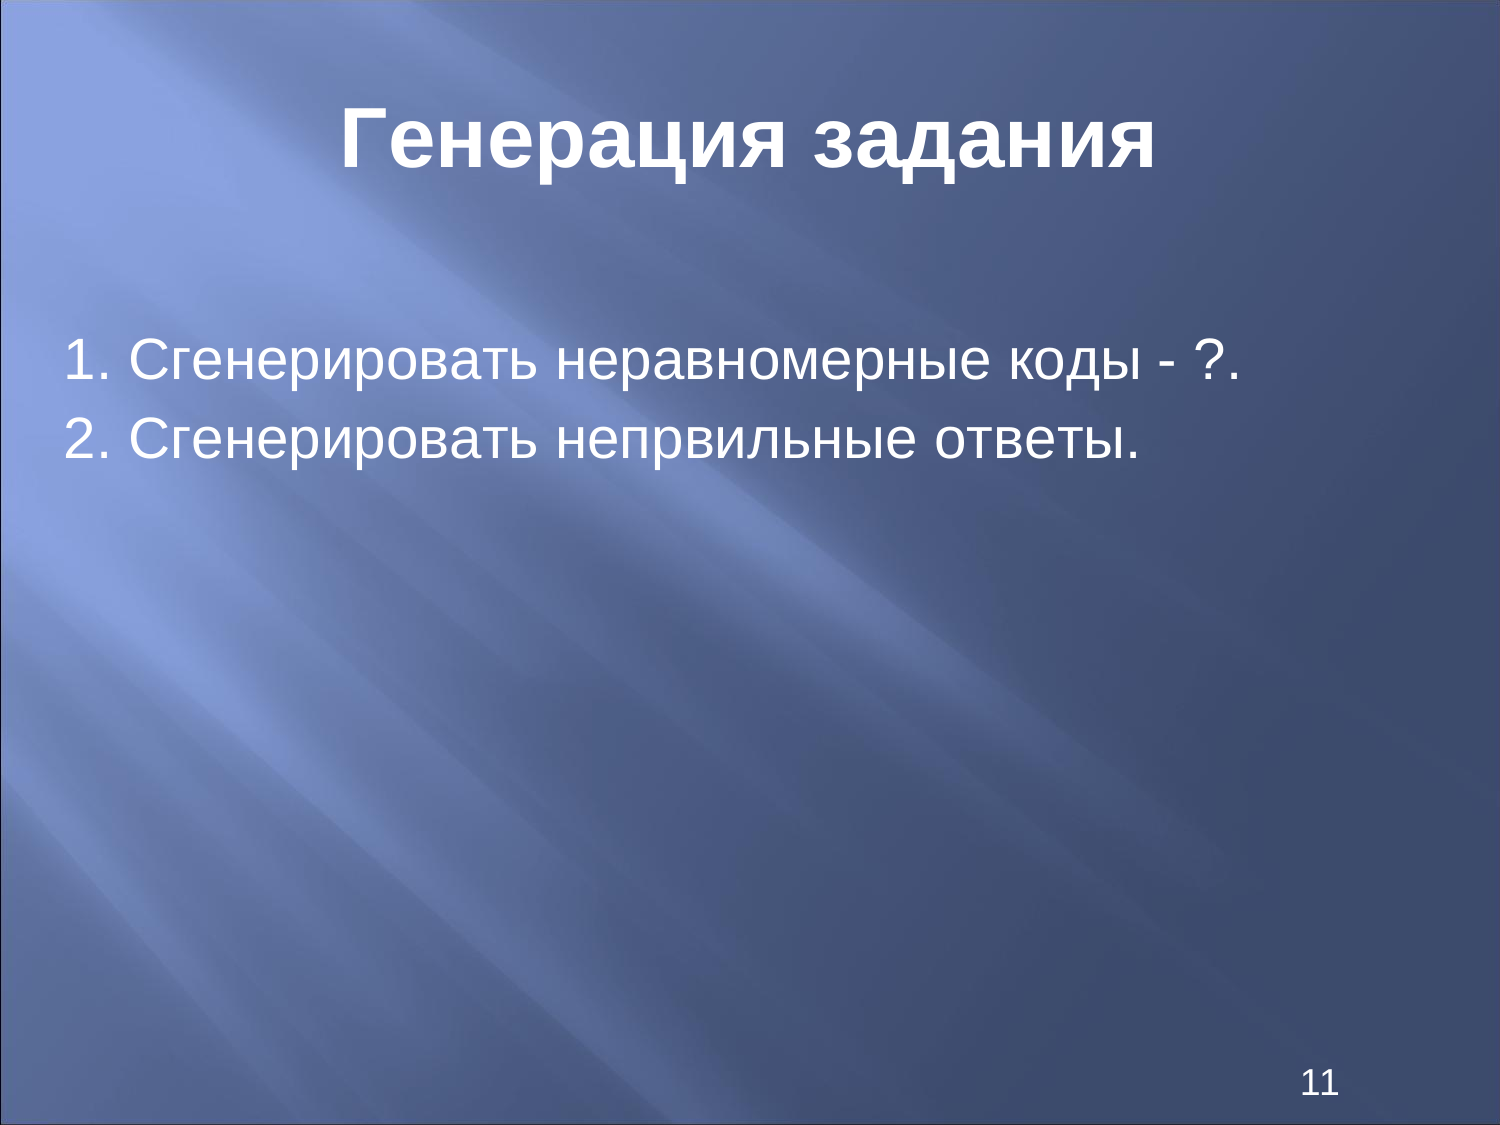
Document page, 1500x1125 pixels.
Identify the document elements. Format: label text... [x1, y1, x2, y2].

list 1. Сгенерировать неравномерные коды - ?. 2. Сгенерировать непрвильные ответы. [0, 315, 1291, 1058]
title Генерация задания [75, 28, 1425, 249]
picture [0, 0, 1500, 1125]
